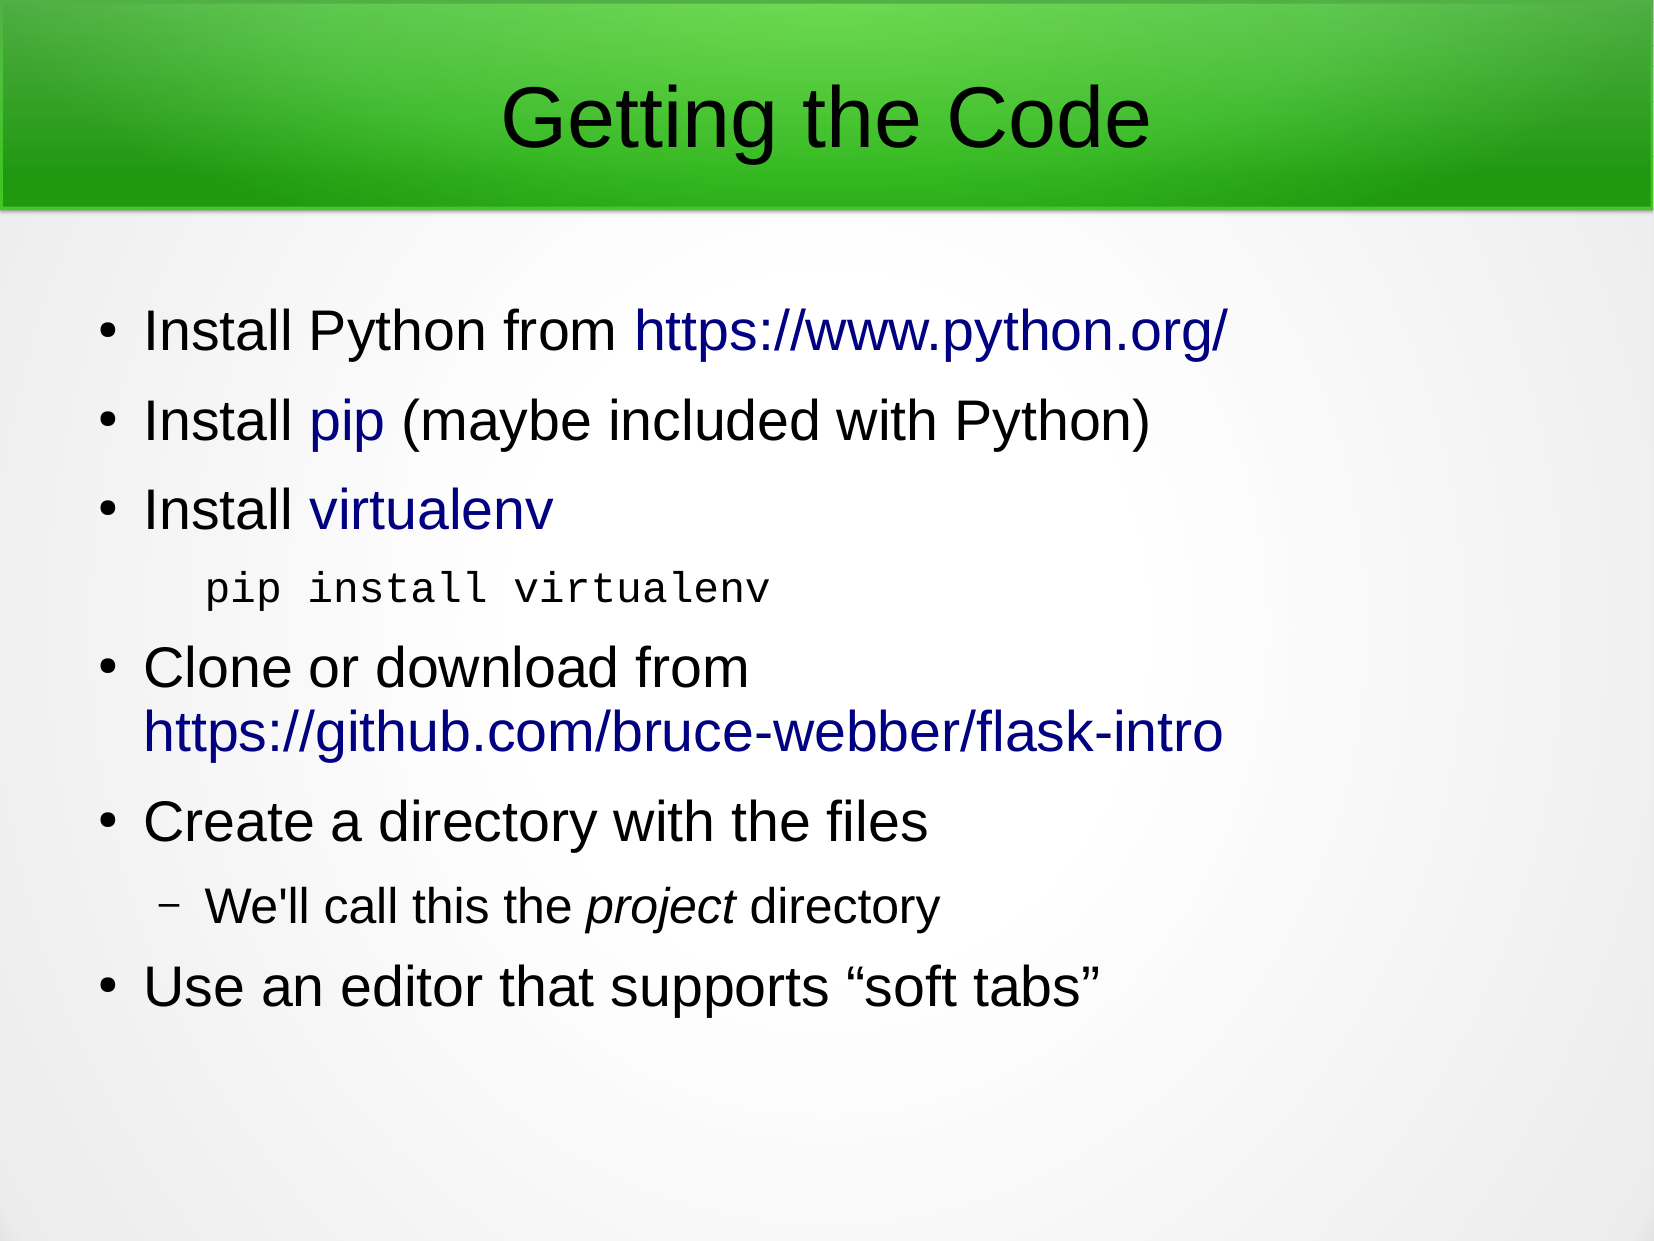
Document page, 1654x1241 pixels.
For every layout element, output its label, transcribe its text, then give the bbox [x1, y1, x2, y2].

title Getting the Code [82, 47, 1571, 189]
list Install Python from https://www.python.org/ Install pip (maybe included with Python) Install virtualenv pip install virtualenv Clone or download from https://github.com/bruce-webber/flask-intro Create a directory with the files We'll call this the project directory Use an editor that supports “soft tabs” [82, 299, 1571, 1019]
